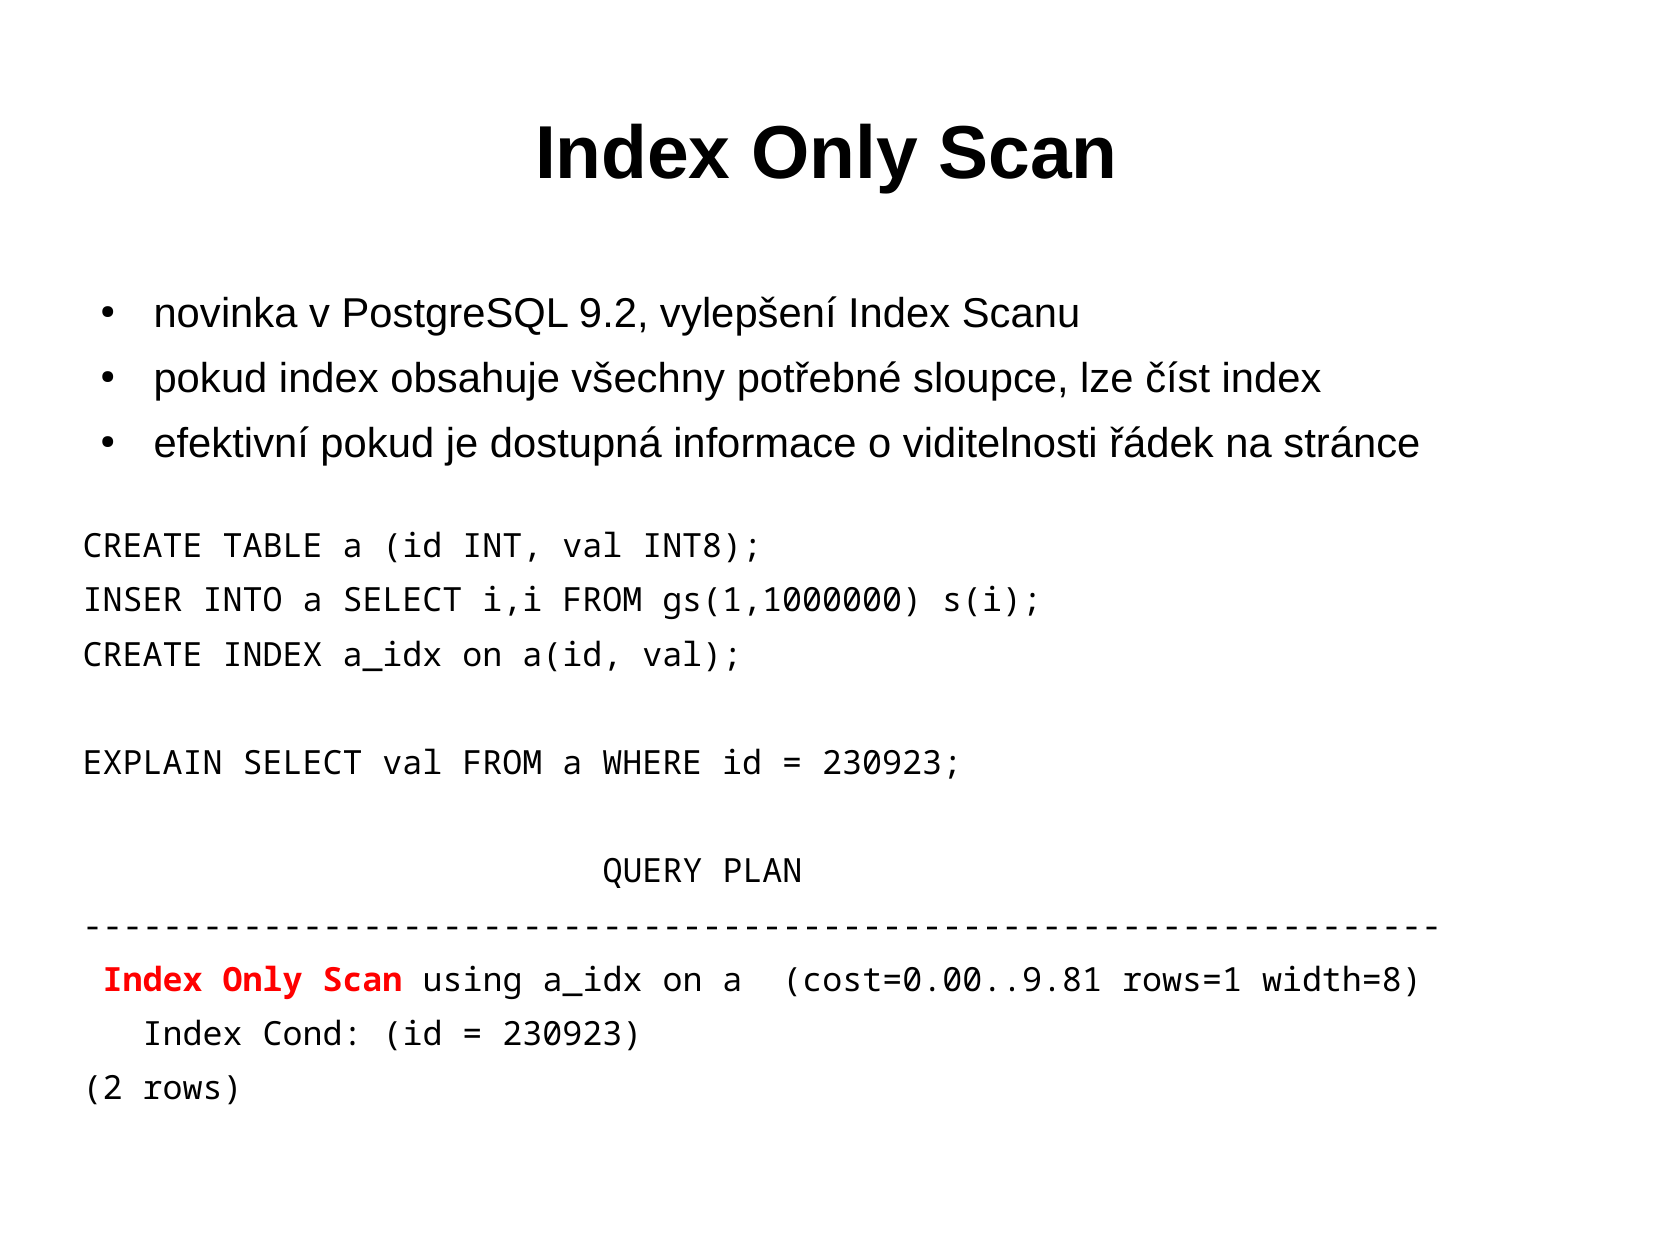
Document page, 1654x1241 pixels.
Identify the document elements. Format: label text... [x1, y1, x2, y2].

list novinka v PostgreSQL 9.2, vylepšení Index Scanu pokud index obsahuje všechny potřebné sloupce, lze číst index efektivní pokud je dostupná informace o viditelnosti řádek na stránce CREATE TABLE a (id INT, val INT8); INSER INTO a SELECT i,i FROM gs(1,1000000) s(i); CREATE INDEX a_idx on a(id, val); EXPLAIN SELECT val FROM a WHERE id = 230923; QUERY PLAN -------------------------------------------------------------------- Index Only Scan using a_idx on a (cost=0.00..9.81 rows=1 width=8) Index Cond: (id = 230923) (2 rows) [82, 290, 1538, 1156]
title Index Only Scan [82, 49, 1571, 257]
